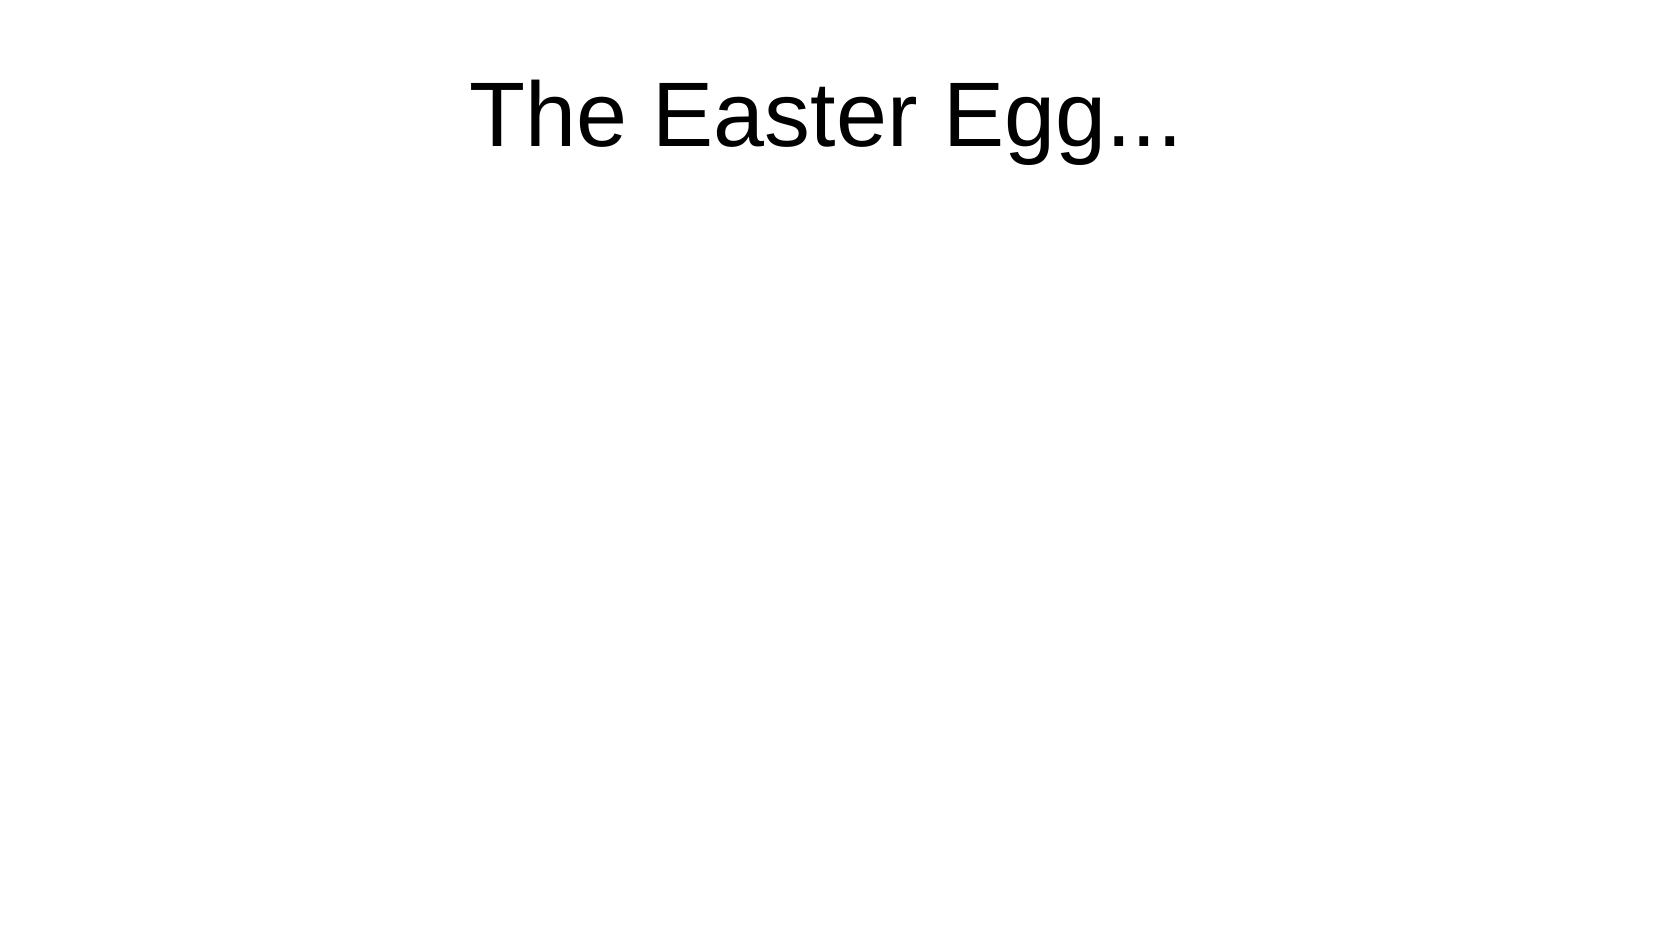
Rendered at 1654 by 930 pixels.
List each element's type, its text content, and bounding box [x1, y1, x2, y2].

title The Easter Egg... [82, 37, 1571, 193]
